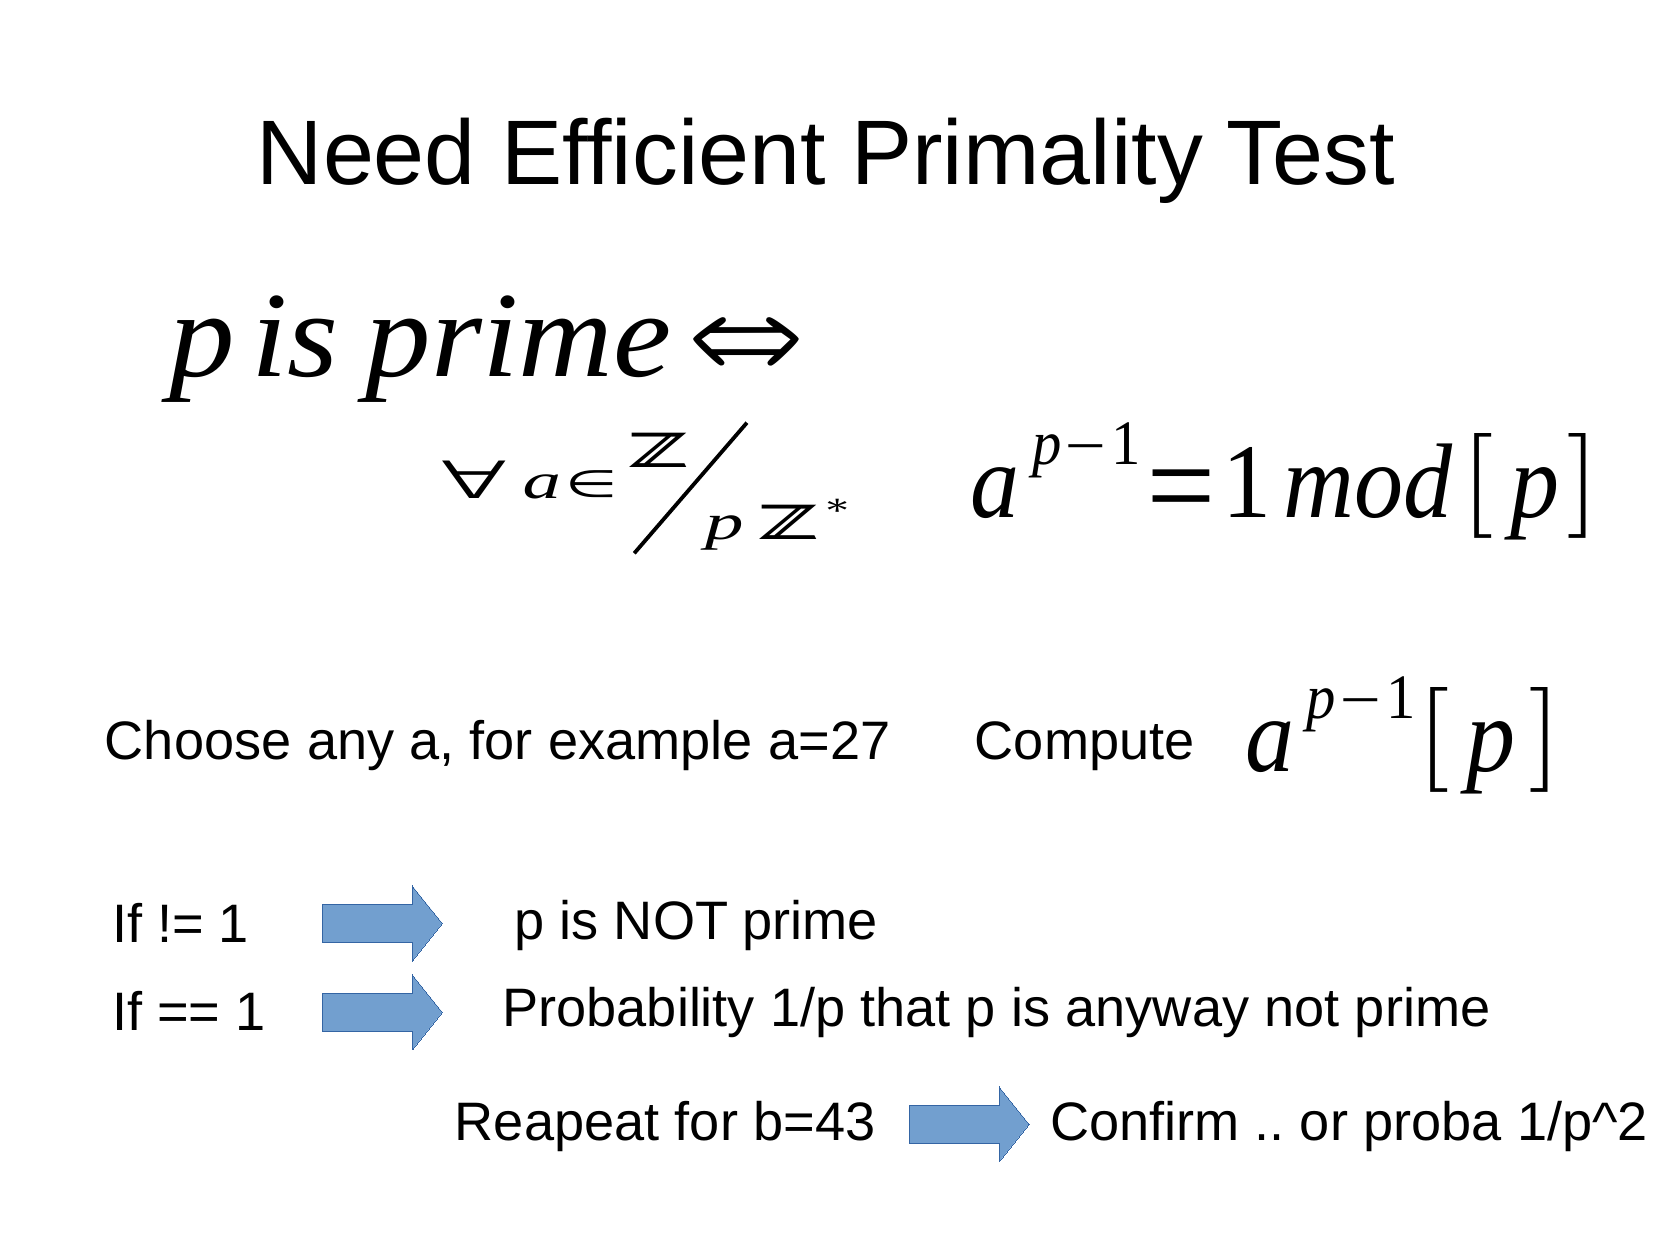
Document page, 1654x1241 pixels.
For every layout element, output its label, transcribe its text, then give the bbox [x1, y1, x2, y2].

text_box [325, 885, 443, 962]
text_box If != 1 [97, 885, 325, 962]
text_box Confirm .. or proba 1/p^2 [1035, 1084, 1654, 1160]
chart [120, 269, 854, 406]
chart [946, 405, 1619, 541]
text_box [909, 1086, 1030, 1162]
text_box p is NOT prime [499, 882, 894, 959]
text_box Compute [960, 703, 1211, 779]
text_box Reapeat for b=43 [440, 1084, 891, 1160]
chart [1220, 659, 1576, 795]
text_box [322, 974, 443, 1050]
text_box If == 1 [97, 974, 341, 1050]
text_box Choose any a, for example a=27 [90, 703, 946, 781]
title Need Efficient Primality Test [82, 49, 1571, 257]
chart [421, 420, 871, 556]
text_box Probability 1/p that p is anyway not prime [487, 970, 1506, 1046]
